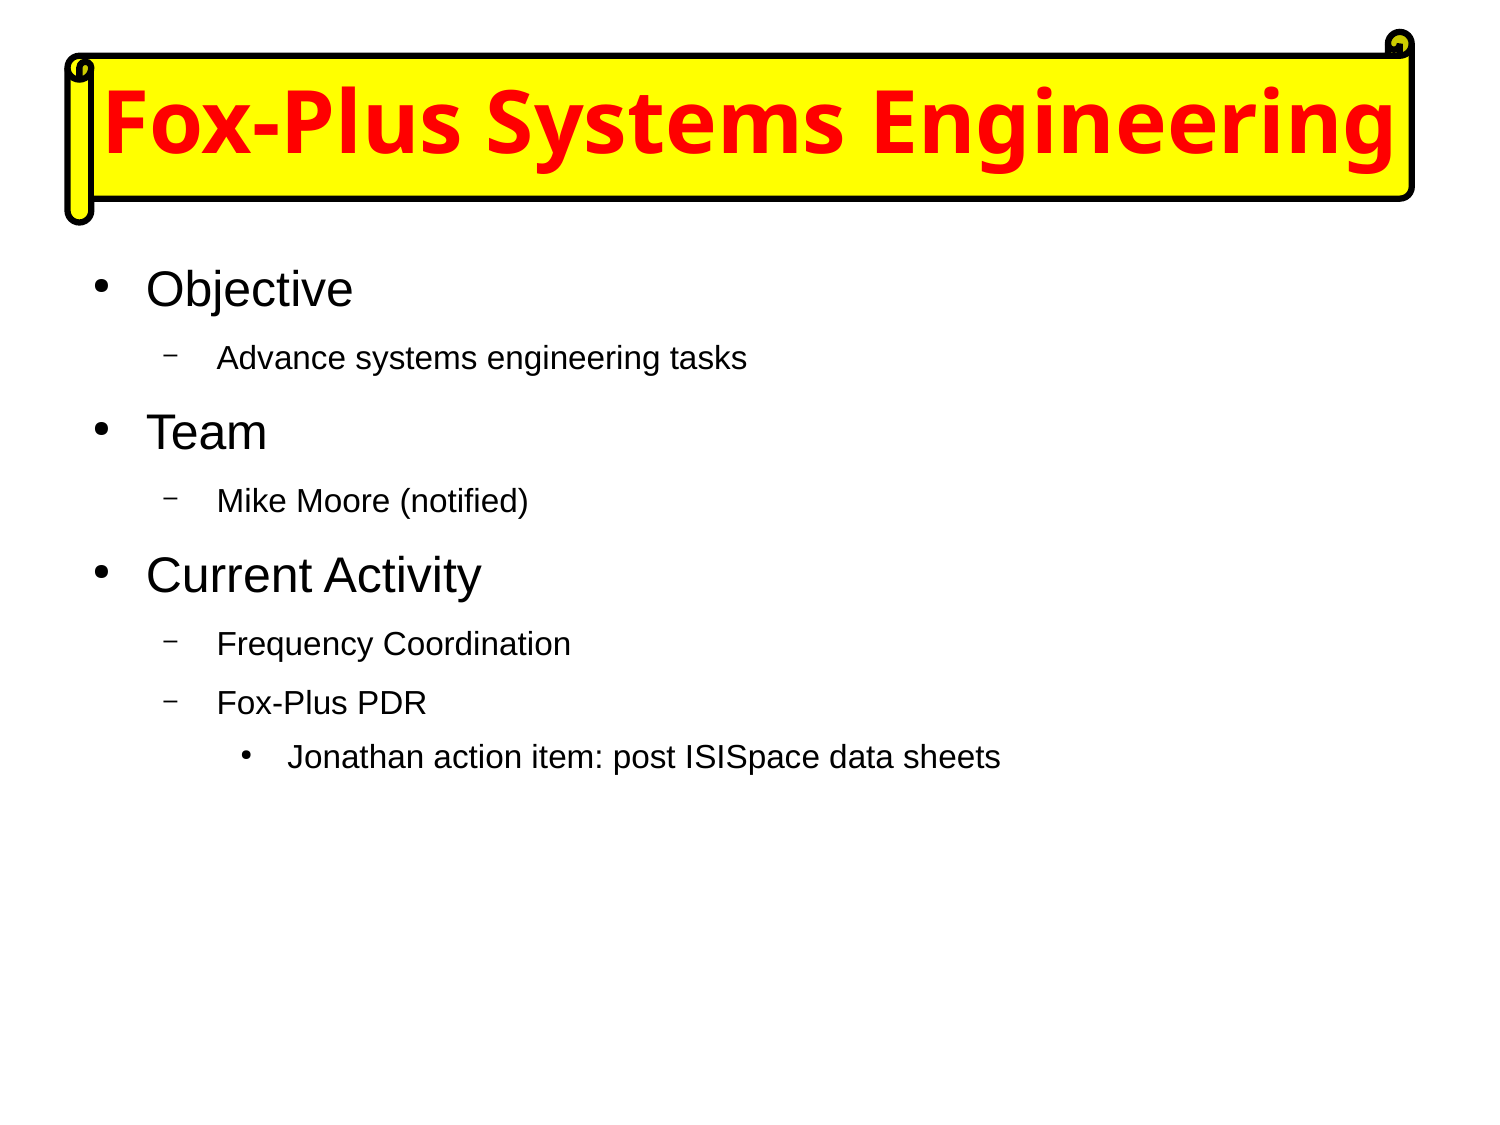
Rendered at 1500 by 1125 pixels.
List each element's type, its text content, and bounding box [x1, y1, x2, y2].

text_box [67, 179, 1412, 223]
text_box Fox-Plus Systems Engineering [0, 58, 1500, 179]
text_box [72, 31, 1412, 58]
list Objective Advance systems engineering tasks Team Mike Moore (notified) Current Activity Frequency Coordination Fox-Plus PDR Jonathan action item: post ISISpace data sheets [75, 263, 1425, 916]
